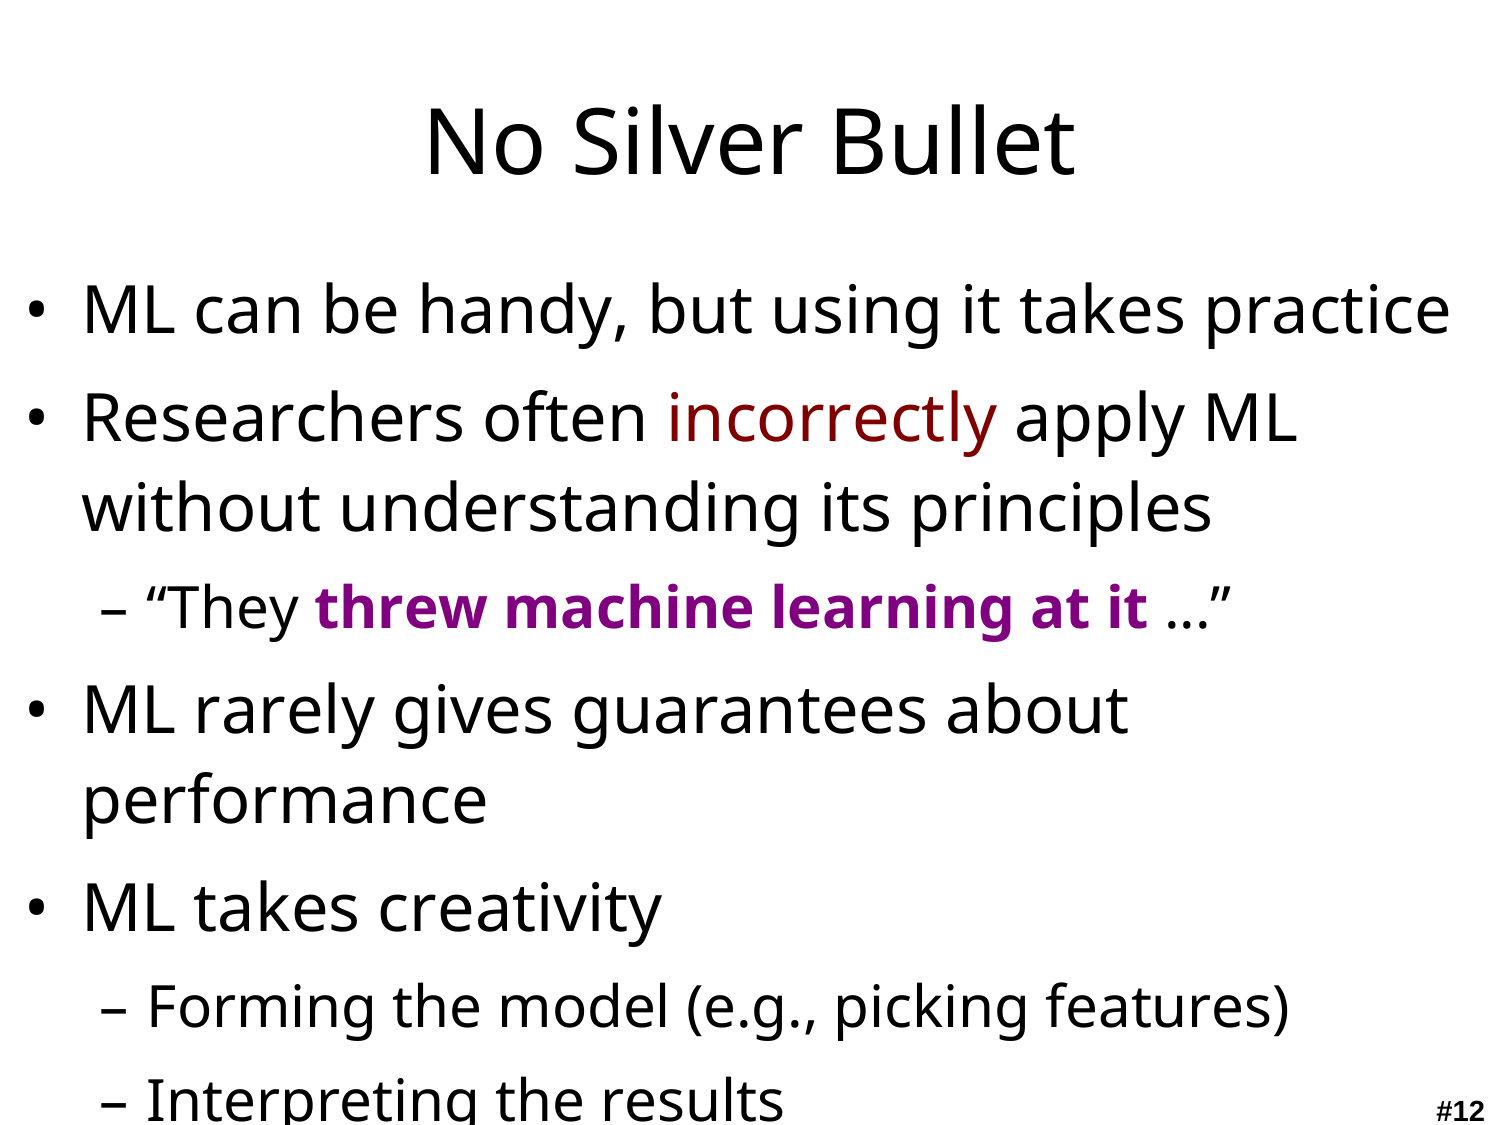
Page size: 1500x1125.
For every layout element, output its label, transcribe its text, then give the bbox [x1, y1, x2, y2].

title No Silver Bullet [24, 45, 1476, 233]
list ML can be handy, but using it takes practice Researchers often incorrectly apply ML without understanding its principles “They threw machine learning at it ...” ML rarely gives guarantees about performance ML takes creativity Forming the model (e.g., picking features) Interpreting the results [24, 262, 1476, 1006]
